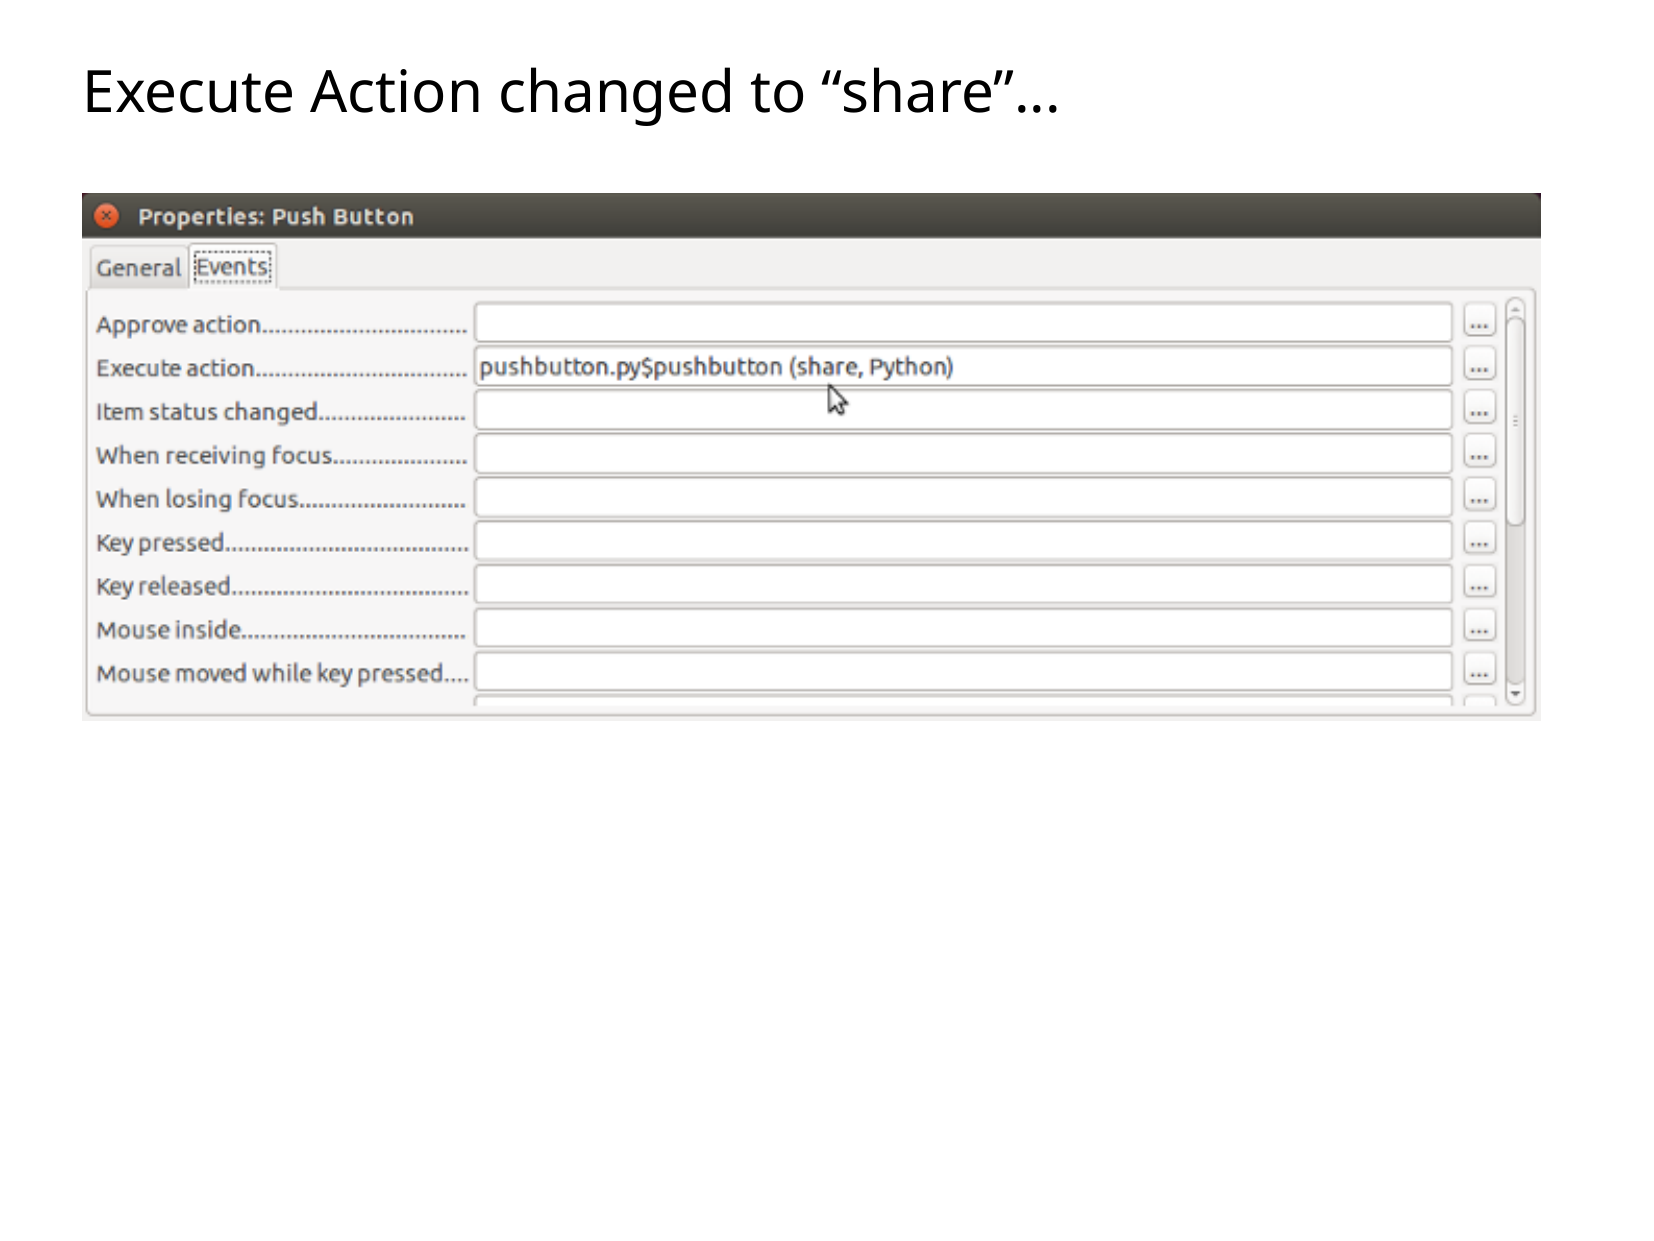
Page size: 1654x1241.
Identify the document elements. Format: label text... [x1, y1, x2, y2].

picture [82, 193, 1541, 721]
title Execute Action changed to “share”... [82, 49, 1571, 130]
